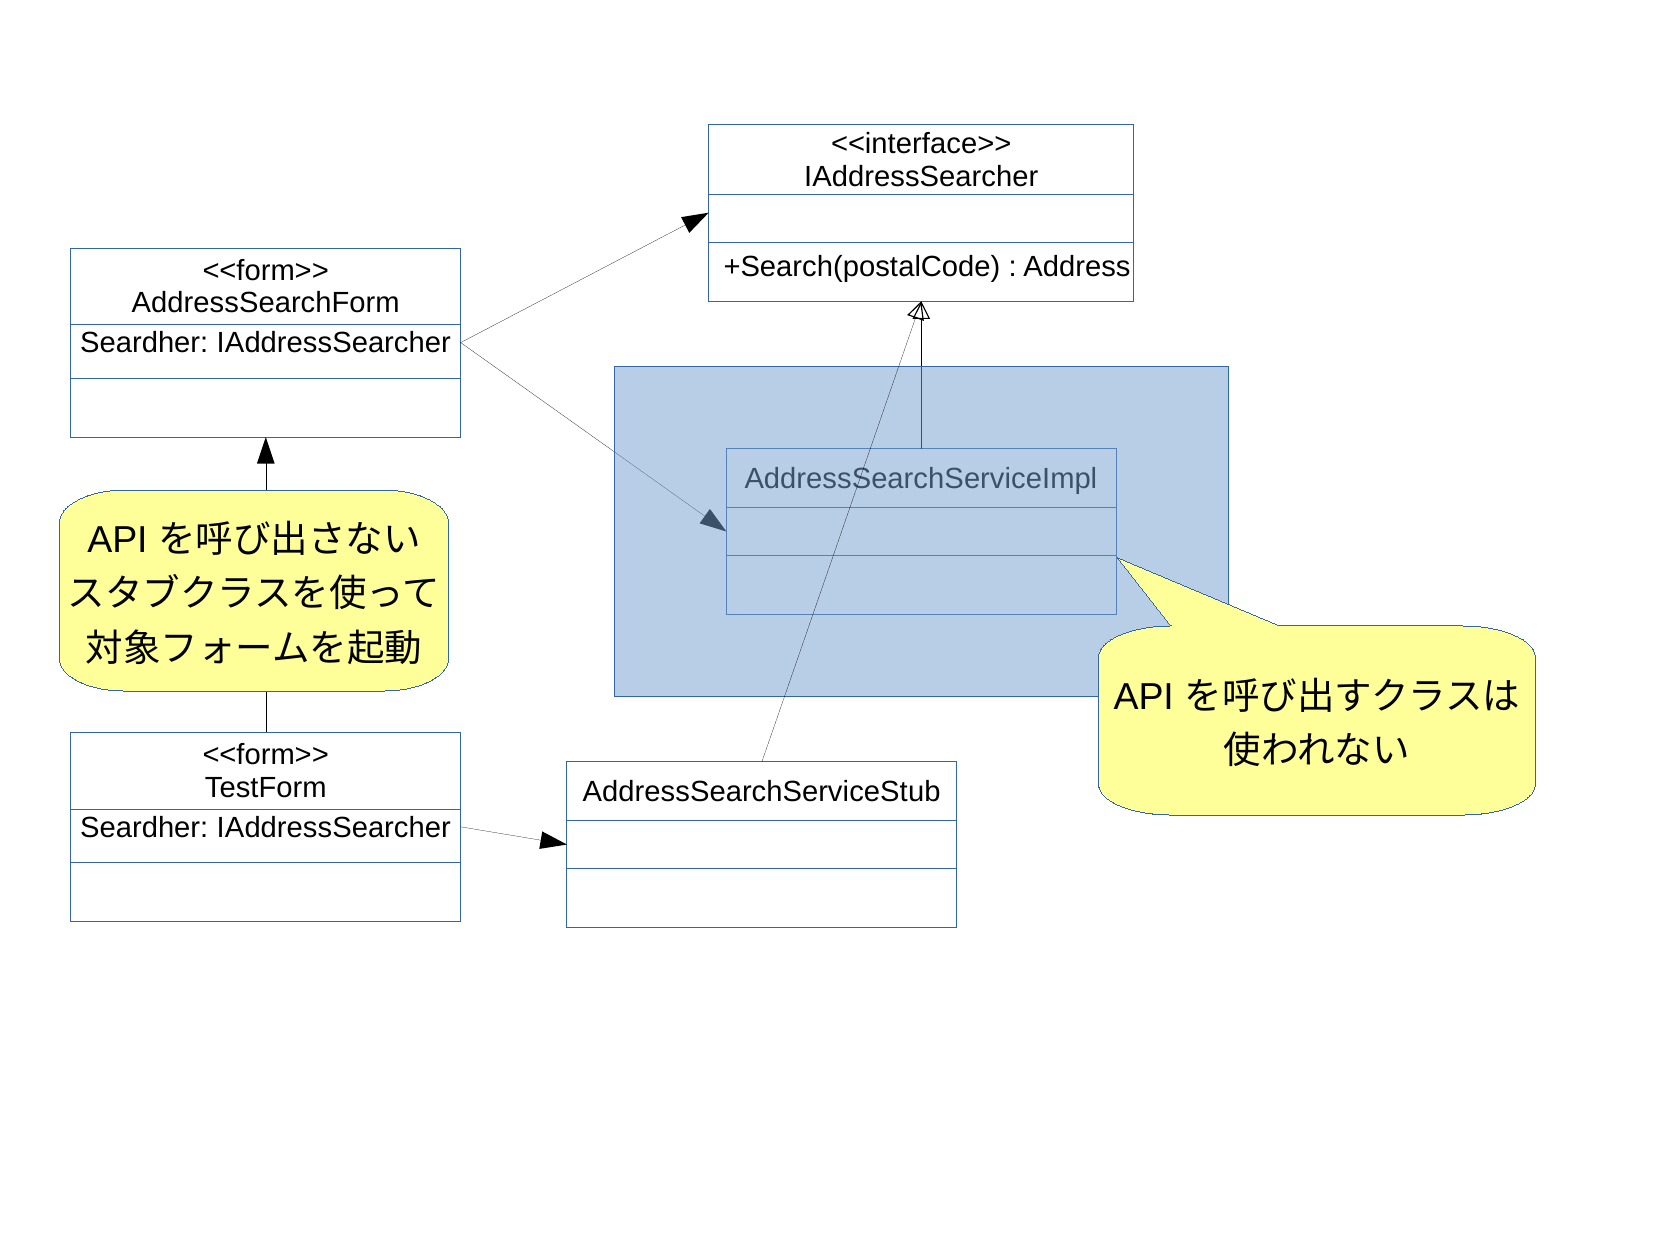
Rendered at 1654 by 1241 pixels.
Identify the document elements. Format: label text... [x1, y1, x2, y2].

text_box API を呼び出さない スタブクラスを使って 対象フォームを起動 [59, 490, 449, 692]
text_box Seardher: IAddressSearcher [70, 325, 461, 378]
text_box [70, 862, 461, 922]
text_box [566, 821, 957, 928]
text_box [785, 366, 1229, 697]
text_box +Search(postalCode) : Address [708, 242, 1134, 302]
text_box Seardher: IAddressSearcher [70, 810, 461, 862]
text_box [708, 195, 1134, 242]
text_box <<interface>> IAddressSearcher [708, 124, 1134, 195]
text_box API を呼び出すクラスは 使われない [1098, 557, 1536, 816]
text_box AddressSearchServiceStub [566, 761, 957, 821]
text_box <<form>> TestForm [70, 732, 461, 810]
text_box [614, 366, 898, 697]
text_box [70, 378, 461, 438]
text_box <<form>> AddressSearchForm [70, 248, 461, 325]
